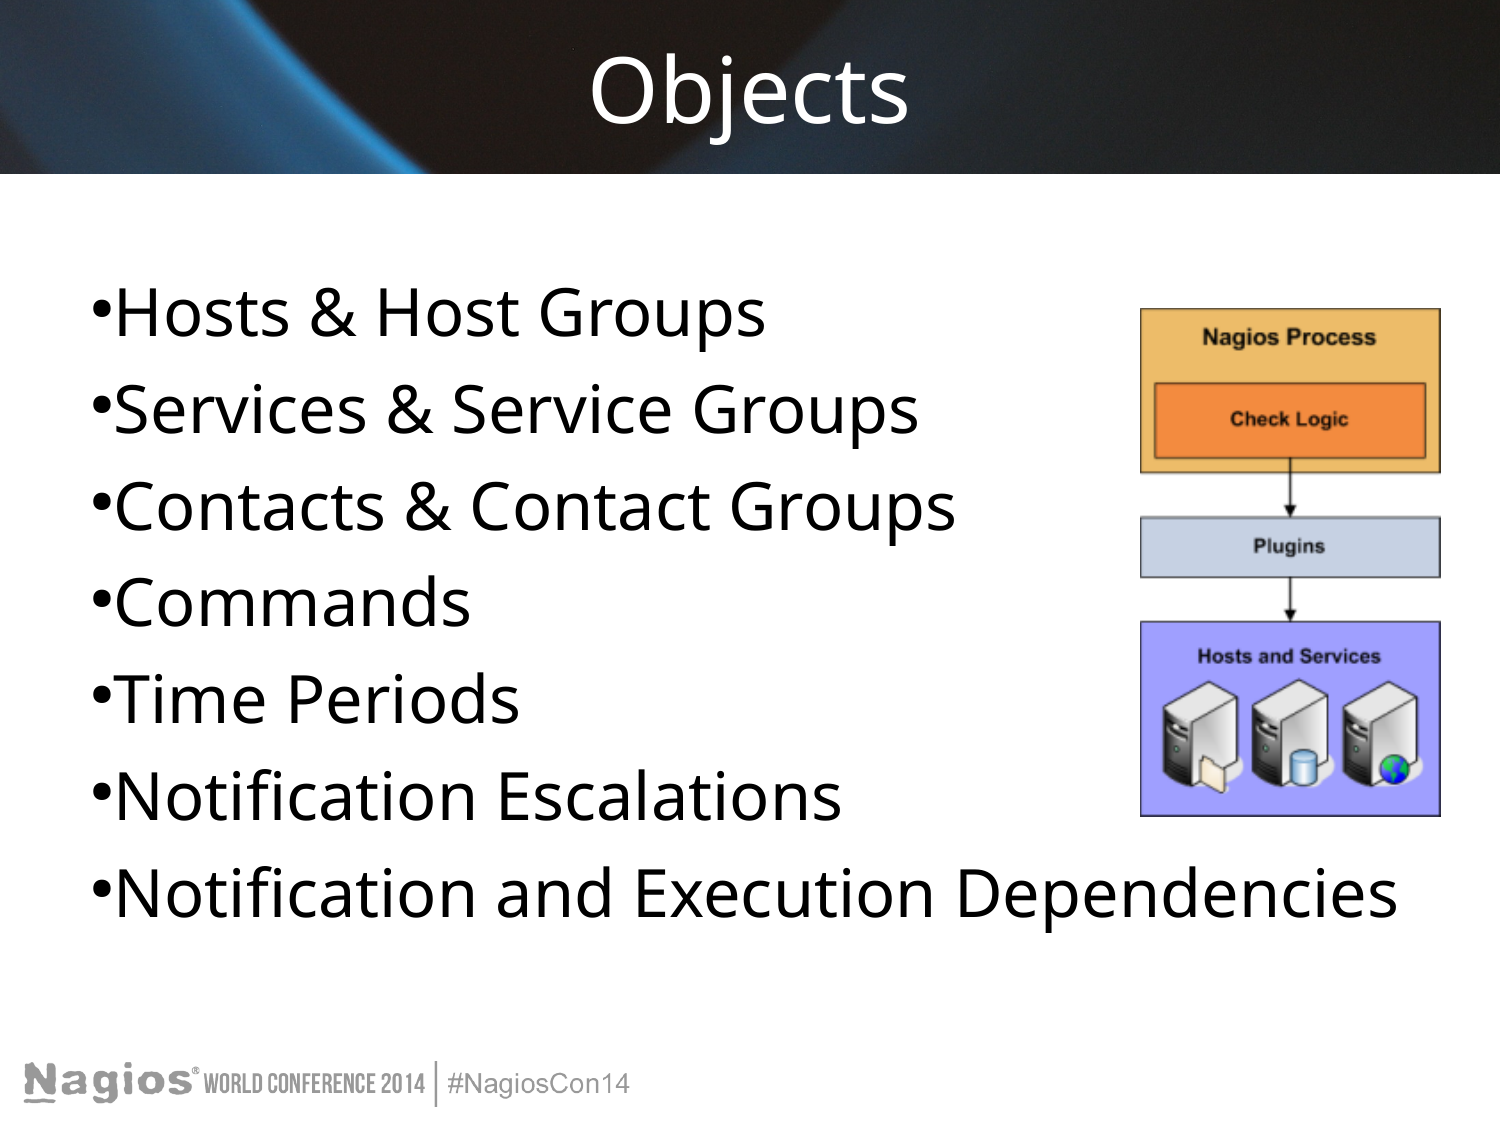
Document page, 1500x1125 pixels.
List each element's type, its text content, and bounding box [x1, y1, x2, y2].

list Hosts & Host Groups Services & Service Groups Contacts & Contact Groups Commands Time Periods Notification Escalations Notification and Execution Dependencies [75, 262, 1426, 1005]
picture [1426, 308, 1441, 817]
title Objects [75, 0, 1426, 174]
